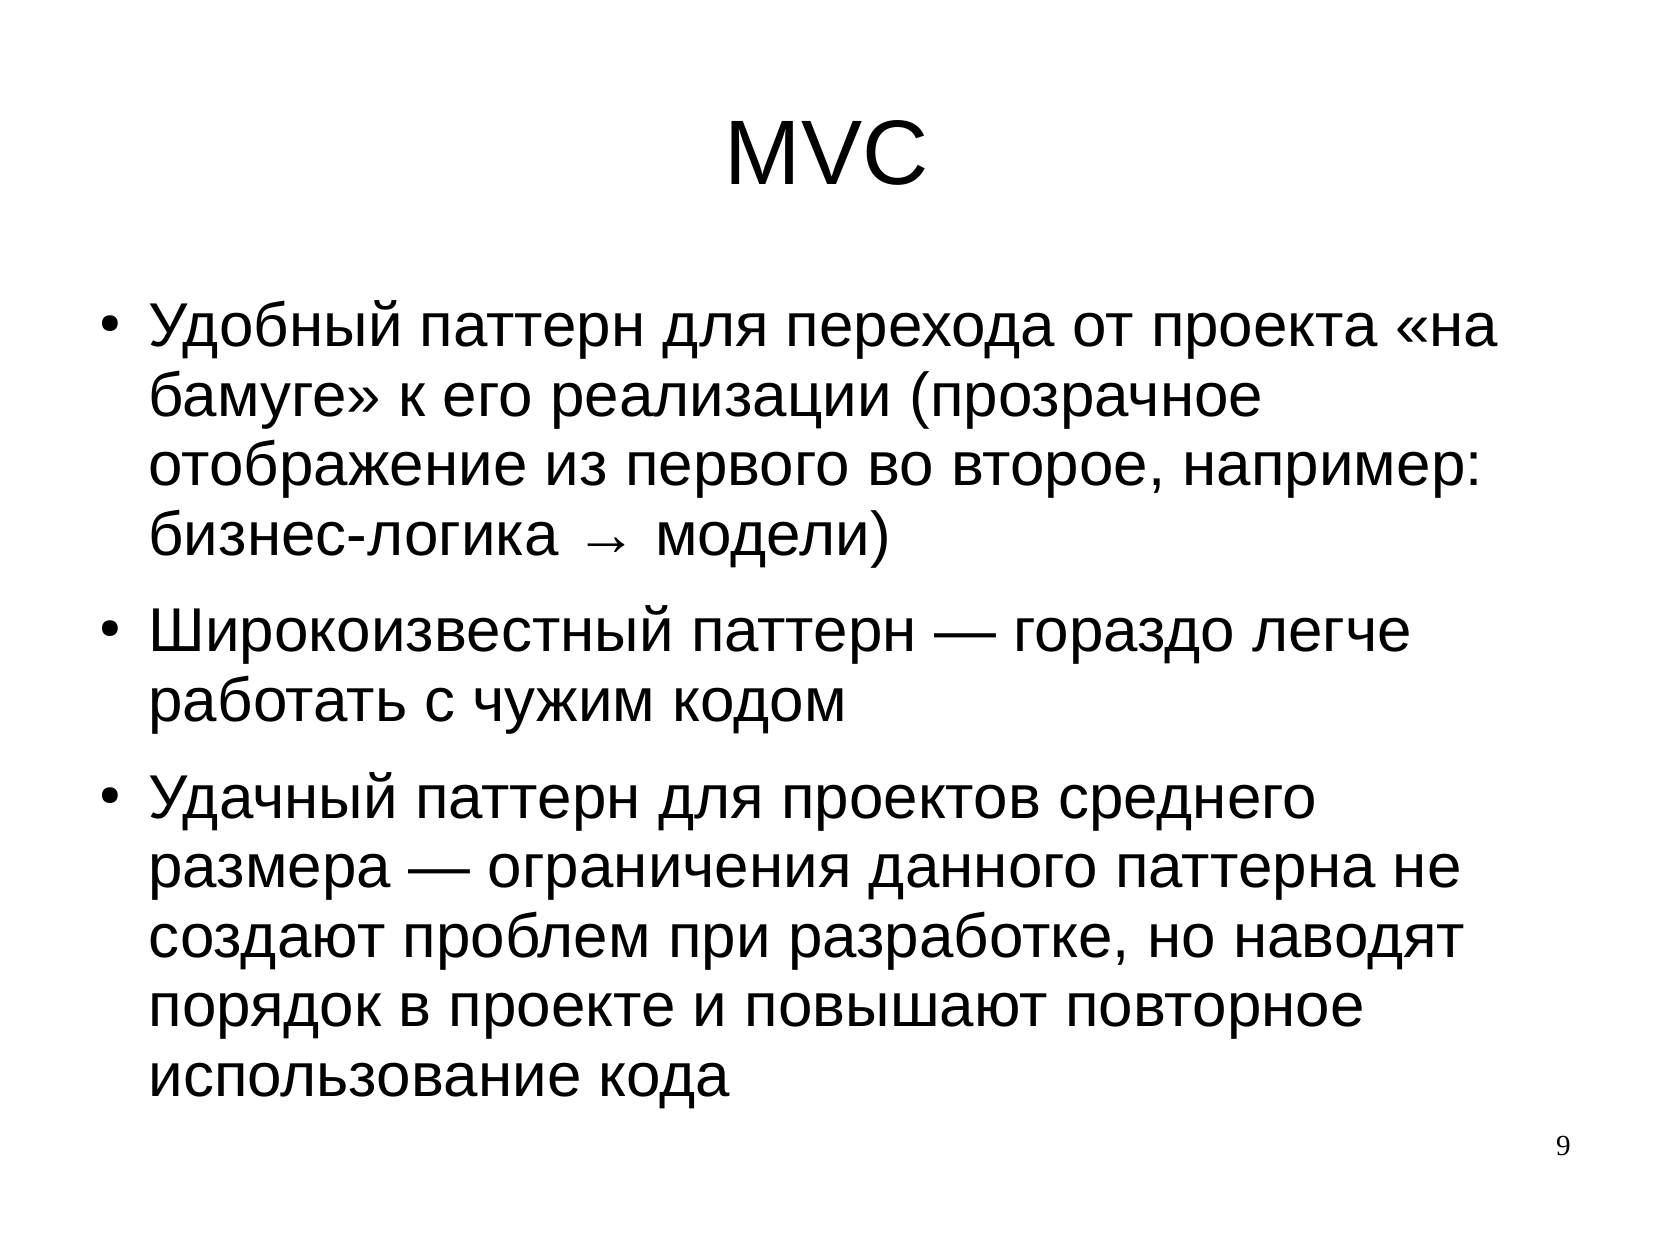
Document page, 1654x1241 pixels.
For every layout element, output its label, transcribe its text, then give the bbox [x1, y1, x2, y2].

list Удобный паттерн для перехода от проекта «на бамуге» к его реализации (прозрачное отображение из первого во второе, например: бизнес-логика → модели) Широкоизвестный паттерн — гораздо легче работать с чужим кодом Удачный паттерн для проектов среднего размера — ограничения данного паттерна не создают проблем при разработке, но наводят порядок в проекте и повышают повторное использование кода [82, 290, 1571, 1111]
title MVC [82, 49, 1571, 257]
